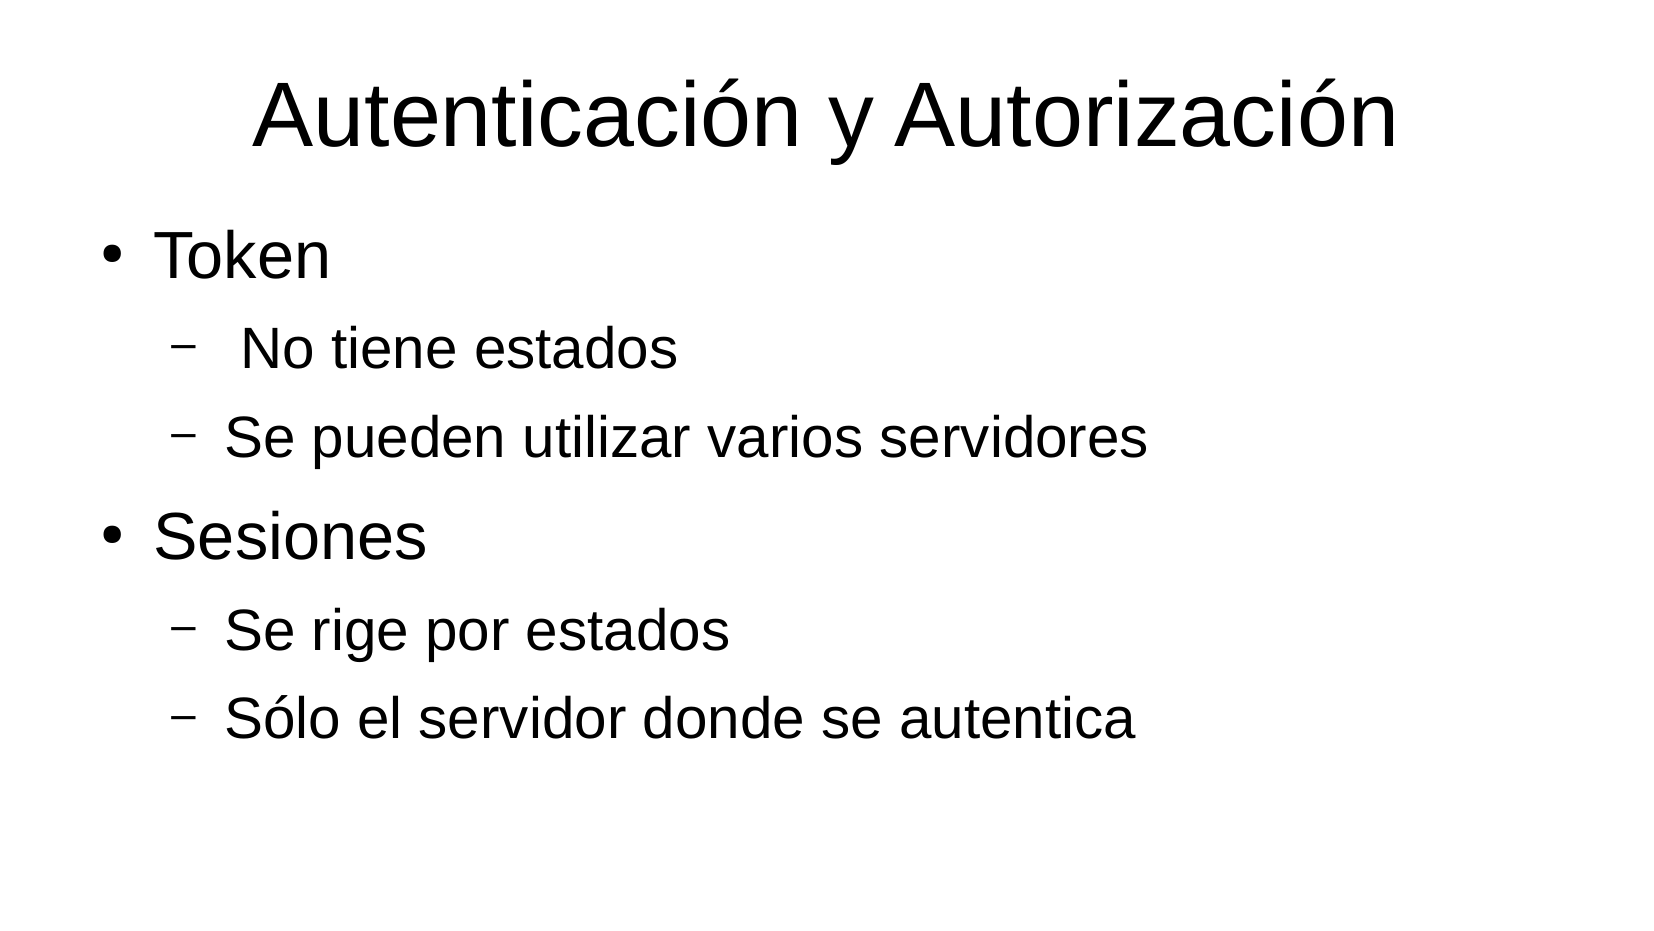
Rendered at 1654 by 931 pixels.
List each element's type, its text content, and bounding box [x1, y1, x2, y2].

list Token No tiene estados Se pueden utilizar varios servidores Sesiones Se rige por estados Sólo el servidor donde se autentica [82, 217, 1571, 758]
title Autenticación y Autorización [82, 37, 1571, 193]
